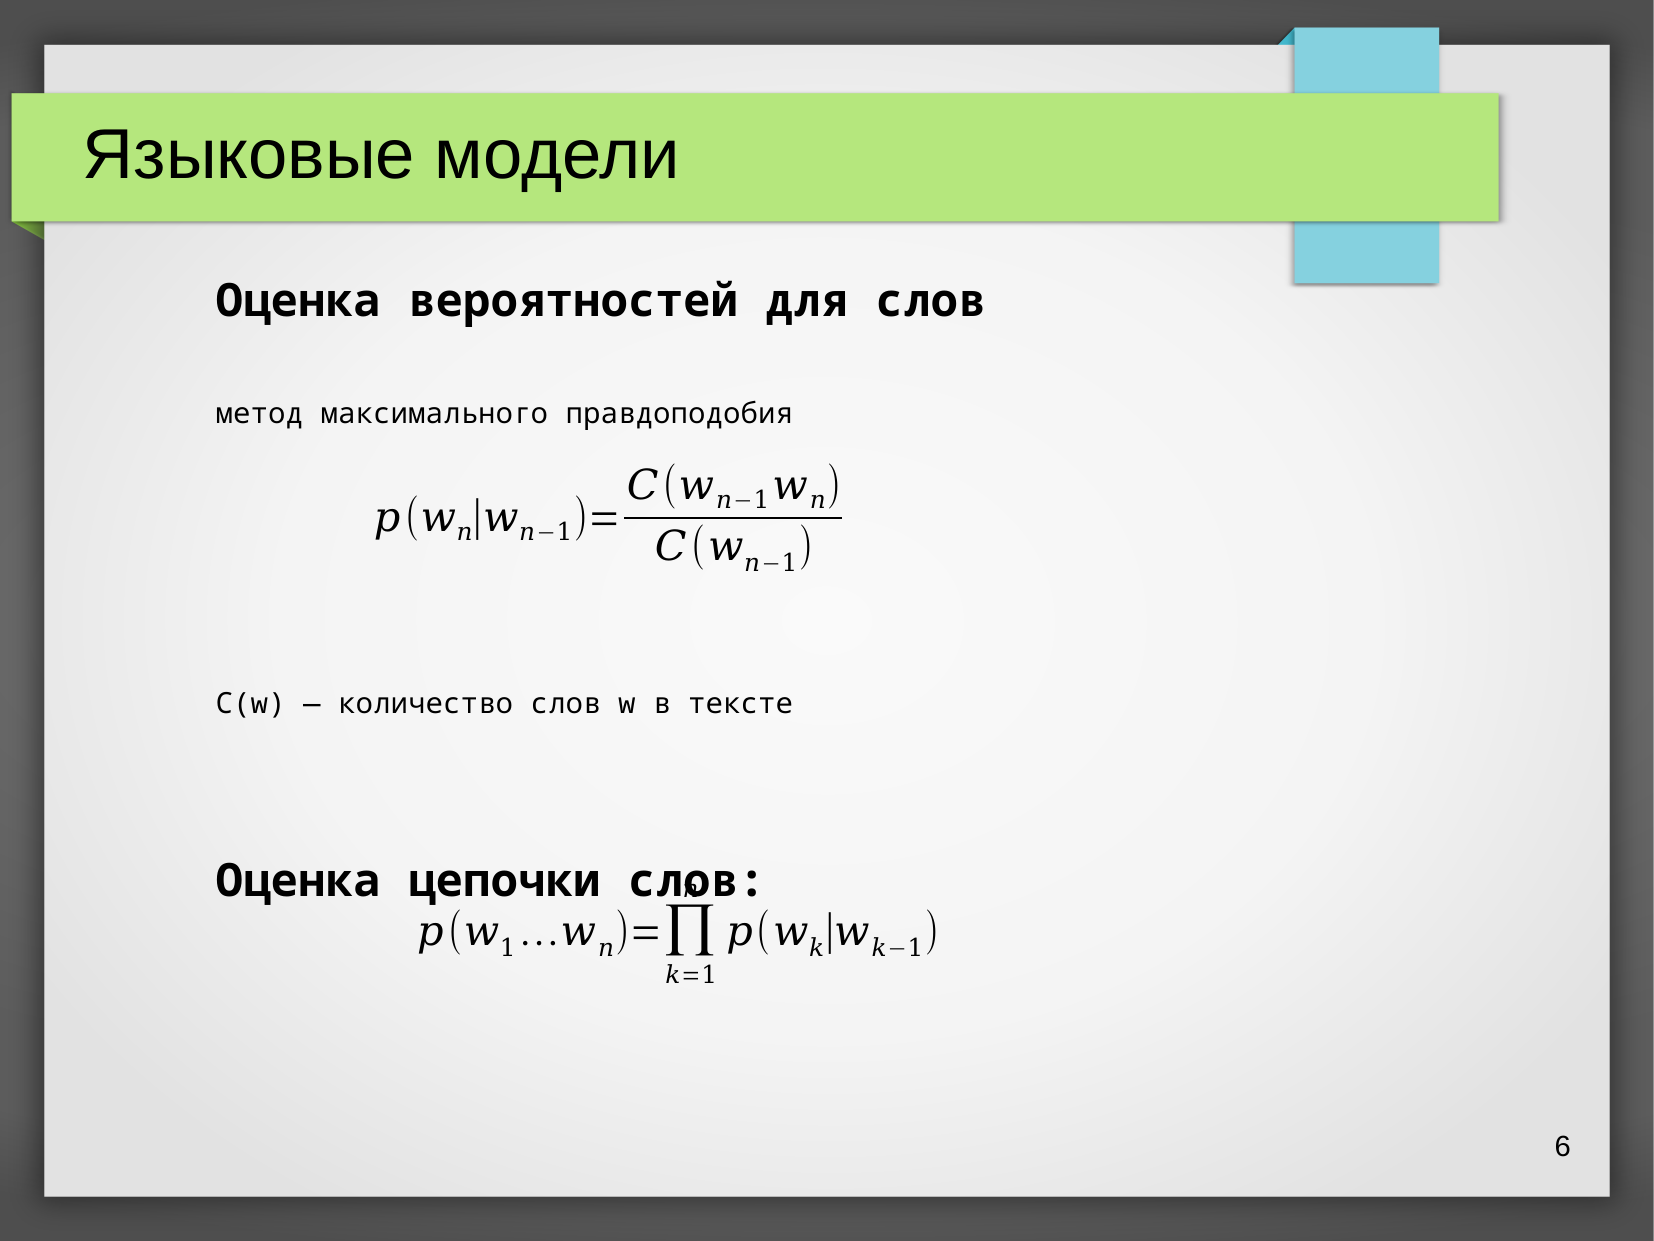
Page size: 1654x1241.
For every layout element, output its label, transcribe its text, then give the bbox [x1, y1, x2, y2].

text_box Оценка вероятностей для слов метод максимального правдоподобия С(w) — количество слов w в тексте Оценка цепочки слов: [200, 259, 1359, 823]
picture [0, 0, 1654, 1241]
chart [367, 460, 851, 577]
chart [410, 874, 945, 989]
title Языковые модели [82, 114, 1406, 194]
